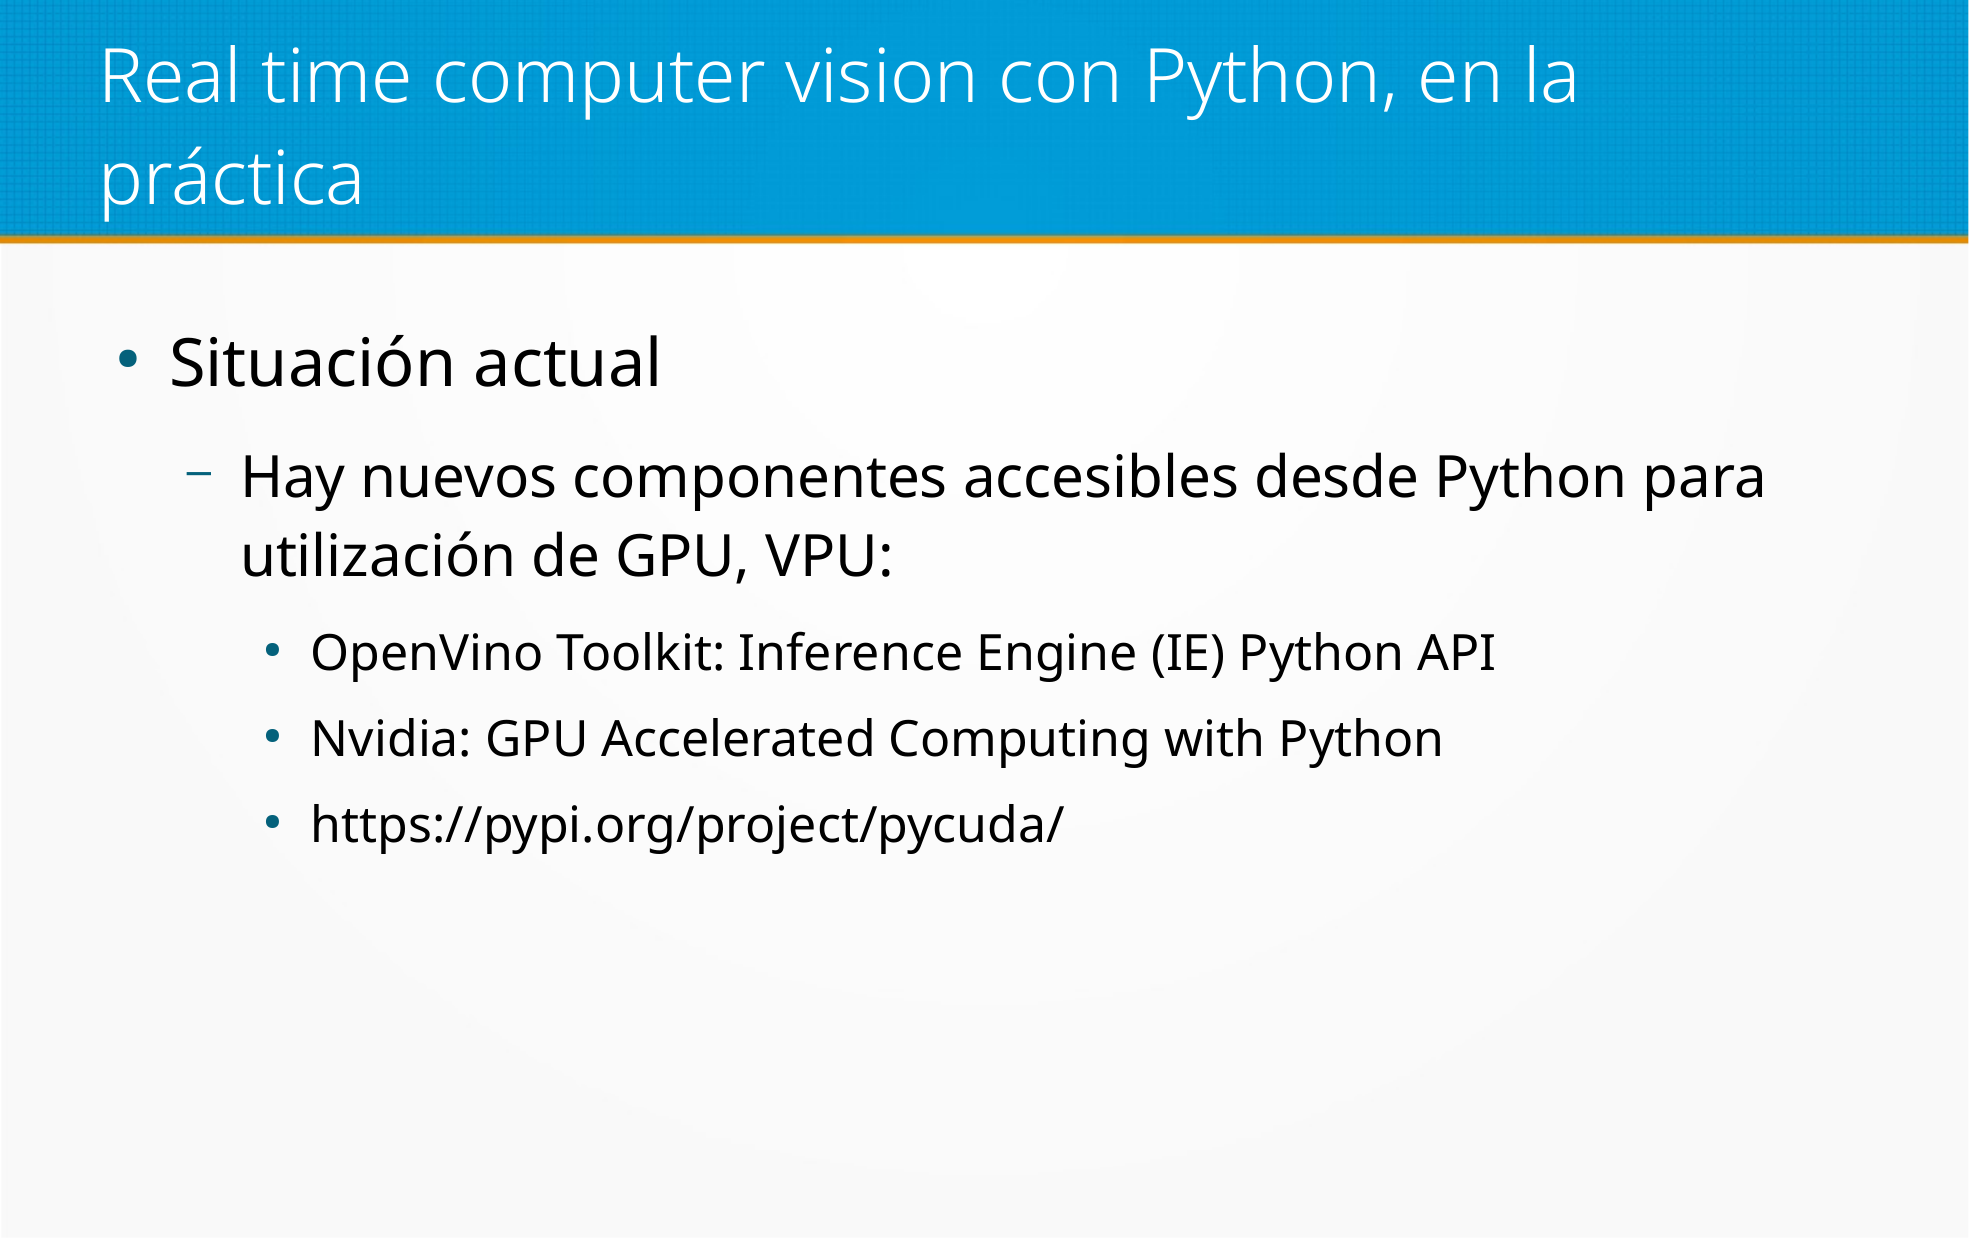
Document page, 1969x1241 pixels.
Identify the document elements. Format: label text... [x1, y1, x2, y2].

title Real time computer vision con Python, en la práctica [98, 19, 1870, 227]
picture [0, 233, 1969, 1241]
list Situación actual Hay nuevos componentes accesibles desde Python para utilización de GPU, VPU: OpenVino Toolkit: Inference Engine (IE) Python API Nvidia: GPU Accelerated Computing with Python https://pypi.org/project/pycuda/ [98, 315, 1861, 1081]
